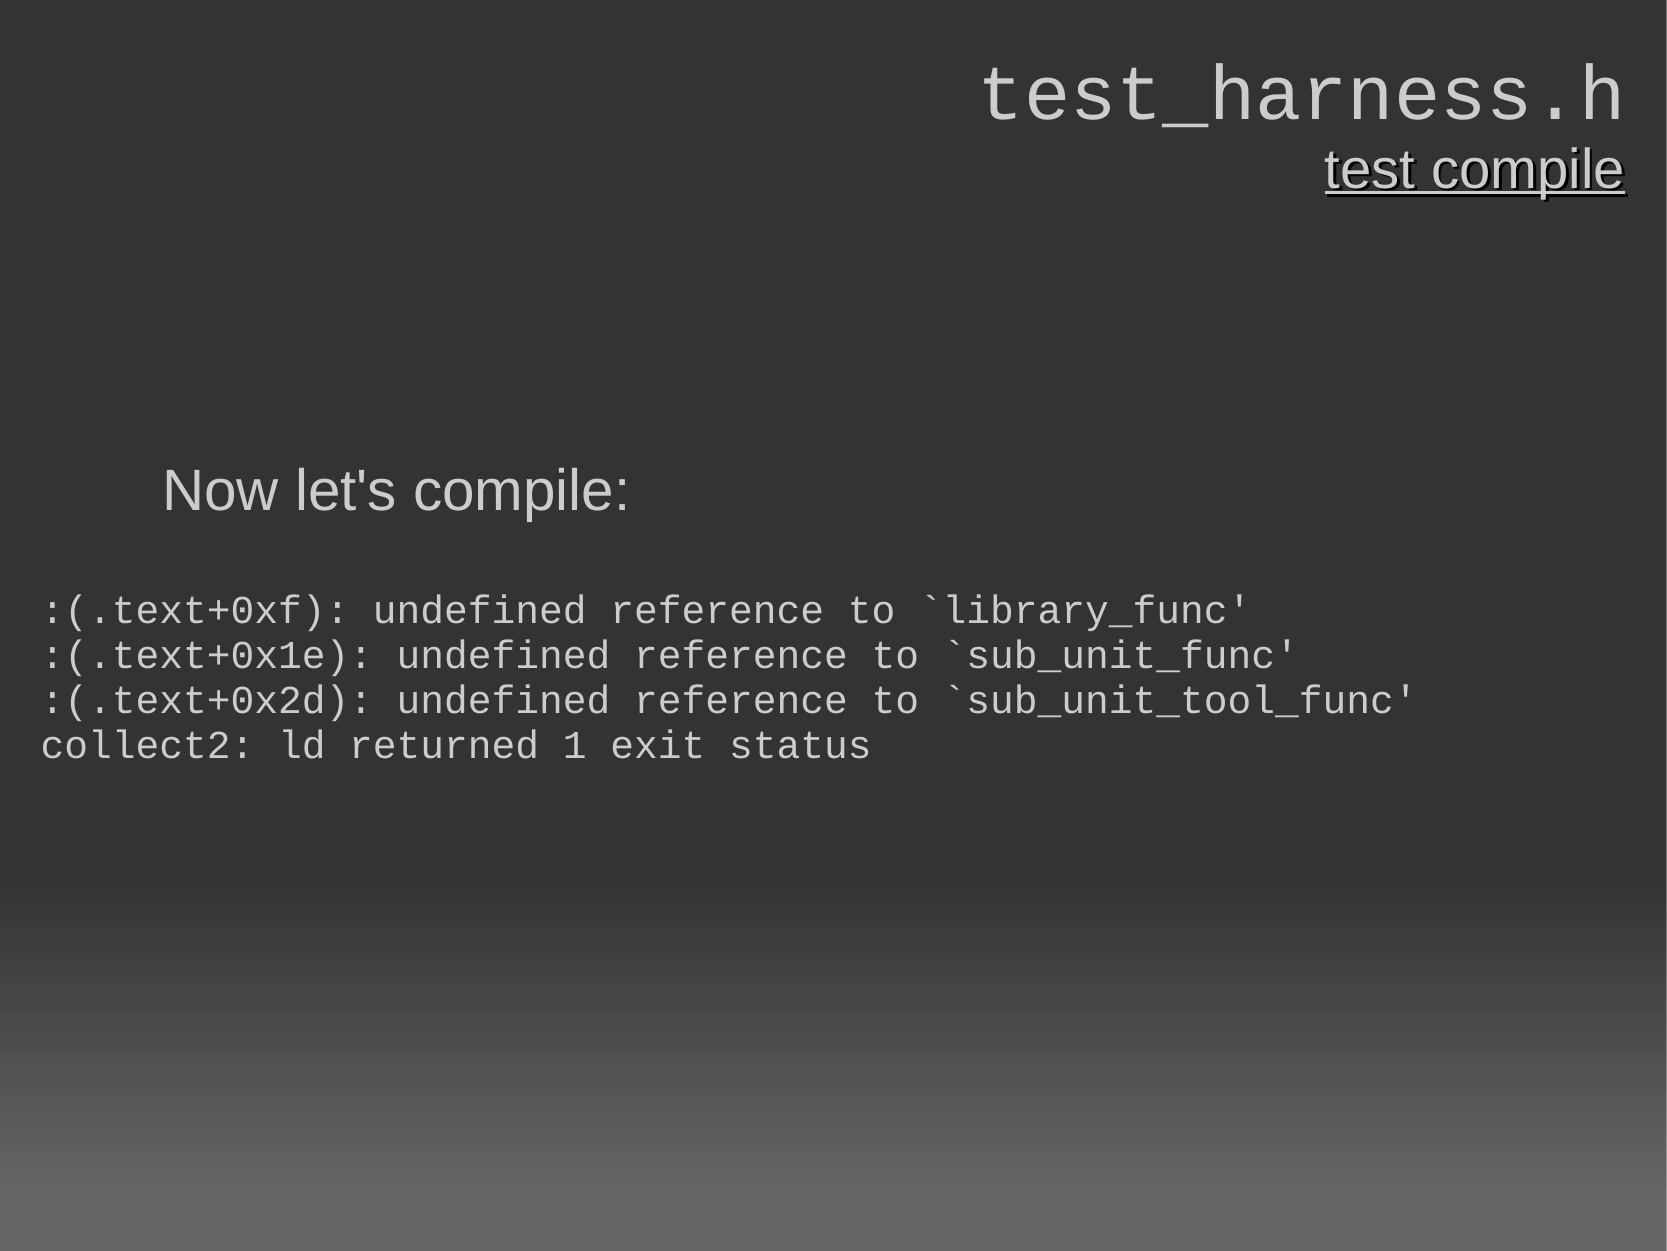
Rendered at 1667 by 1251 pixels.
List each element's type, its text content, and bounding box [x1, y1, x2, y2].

title test_harness.h test compile [39, 49, 1626, 233]
list Now let's compile: :(.text+0xf): undefined reference to `library_func' :(.text+0x1e): undefined reference to `sub_unit_func' :(.text+0x2d): undefined reference to `sub_unit_tool_func' collect2: ld returned 1 exit status [40, 300, 1627, 1201]
picture [0, 0, 1667, 1251]
